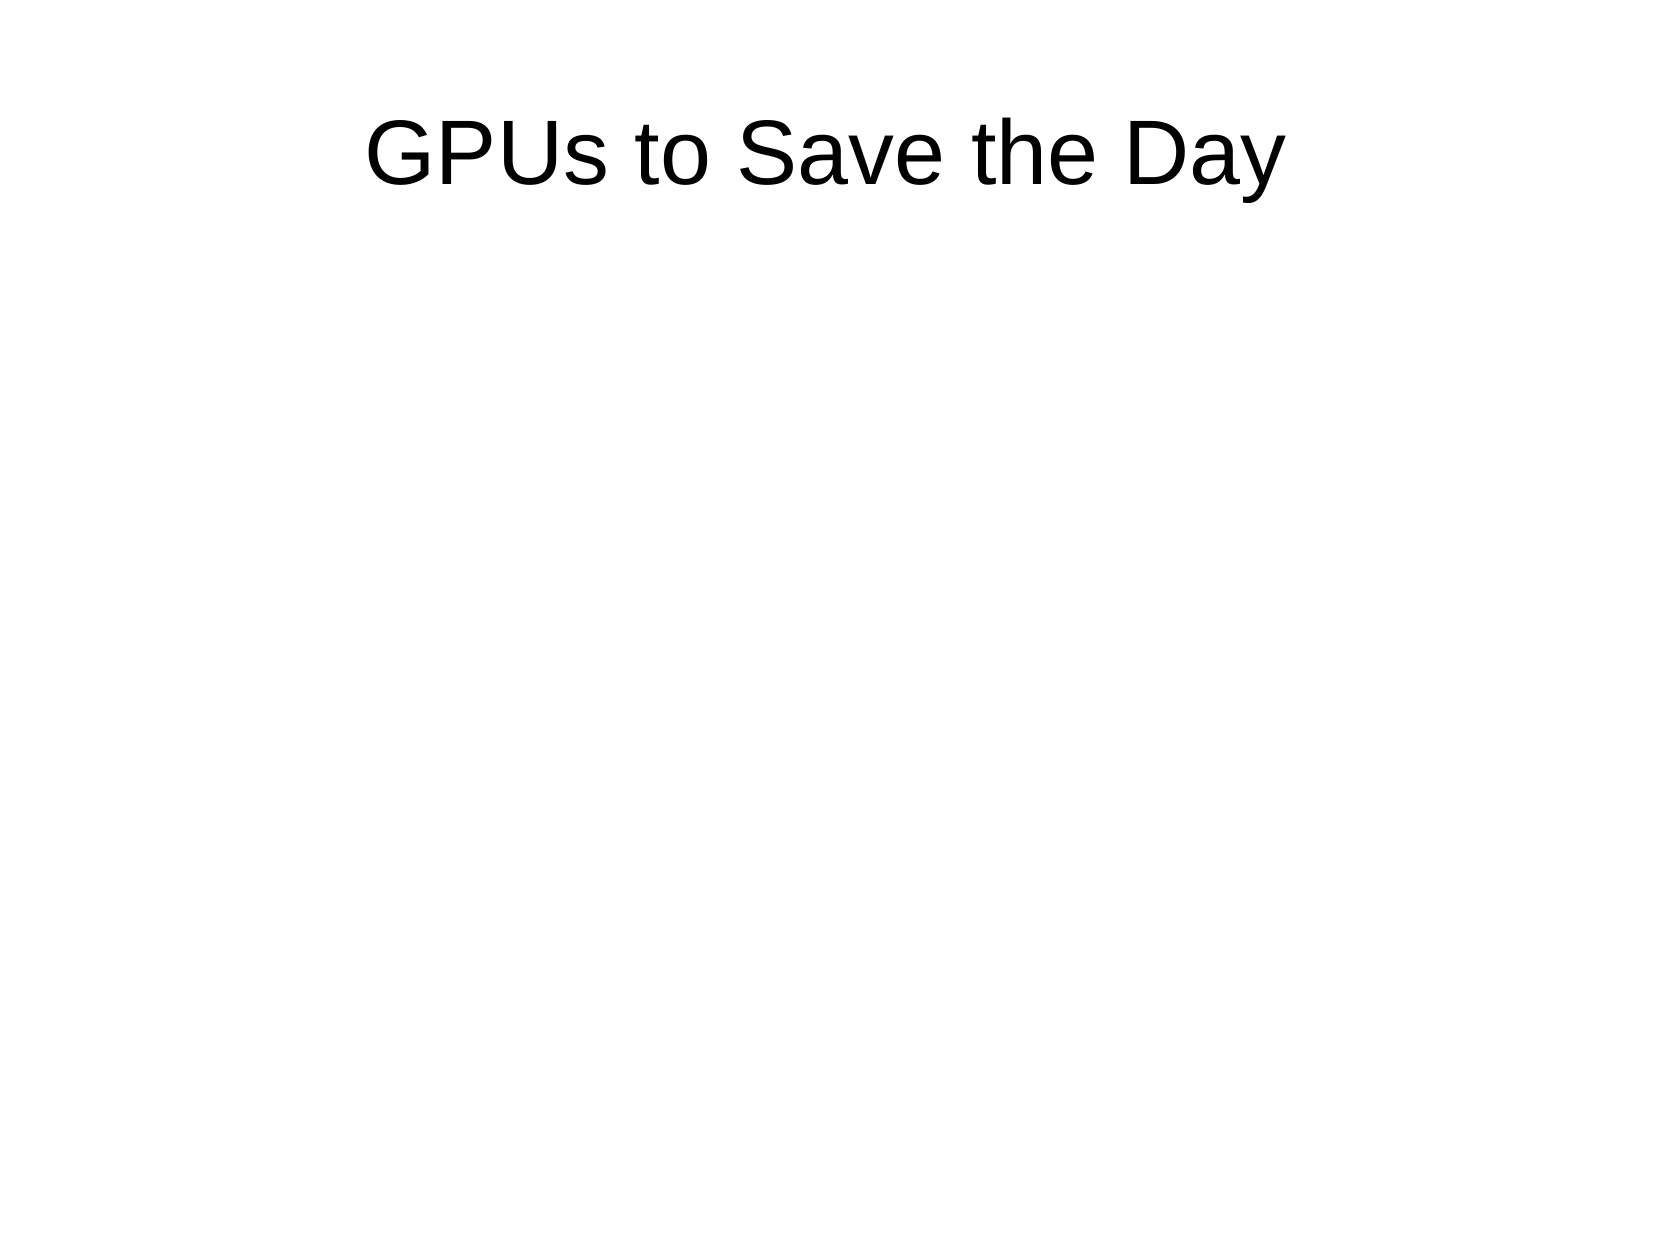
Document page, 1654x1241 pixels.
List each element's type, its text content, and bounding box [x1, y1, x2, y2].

title GPUs to Save the Day [82, 49, 1571, 257]
